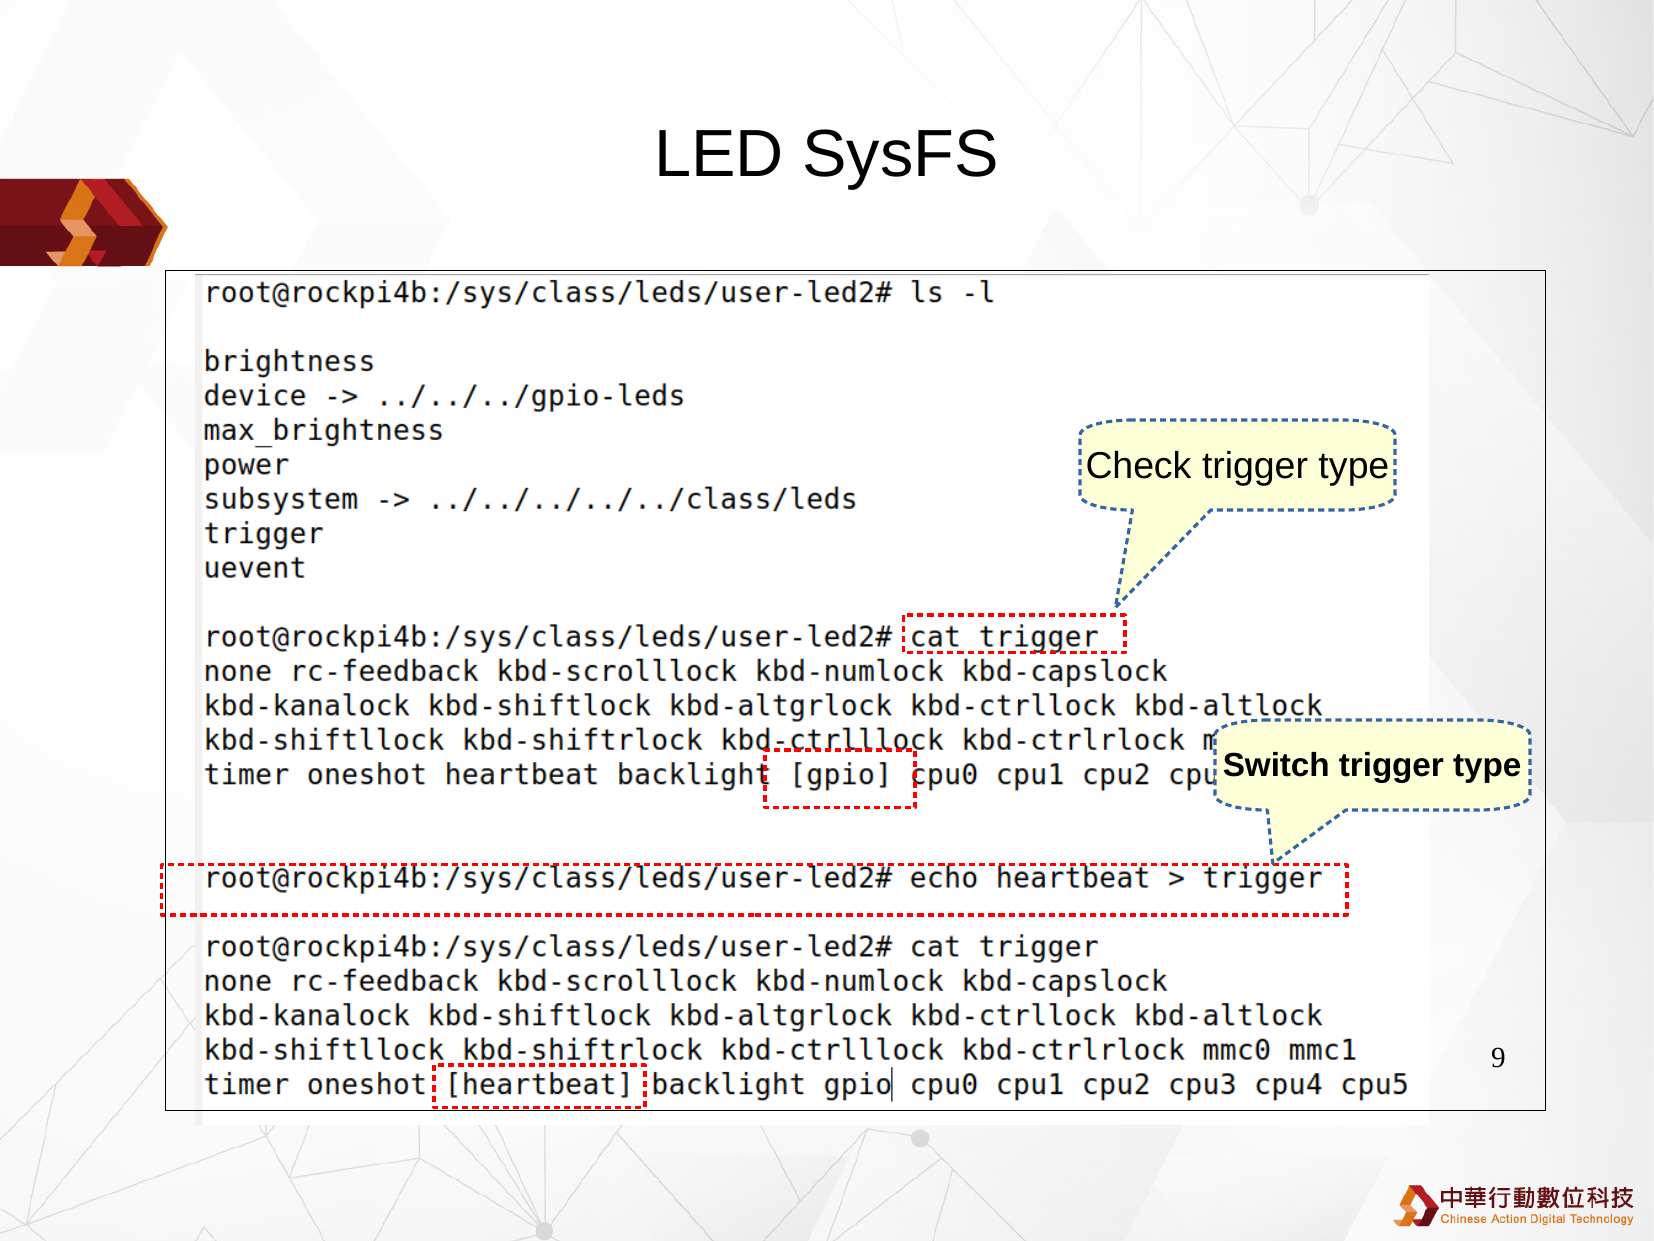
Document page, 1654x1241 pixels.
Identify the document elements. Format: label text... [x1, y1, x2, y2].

title LED SysFS [82, 49, 1571, 257]
picture [0, 0, 1654, 1241]
text_box Check trigger type [1080, 420, 1396, 608]
text_box Switch trigger type [1215, 720, 1531, 864]
